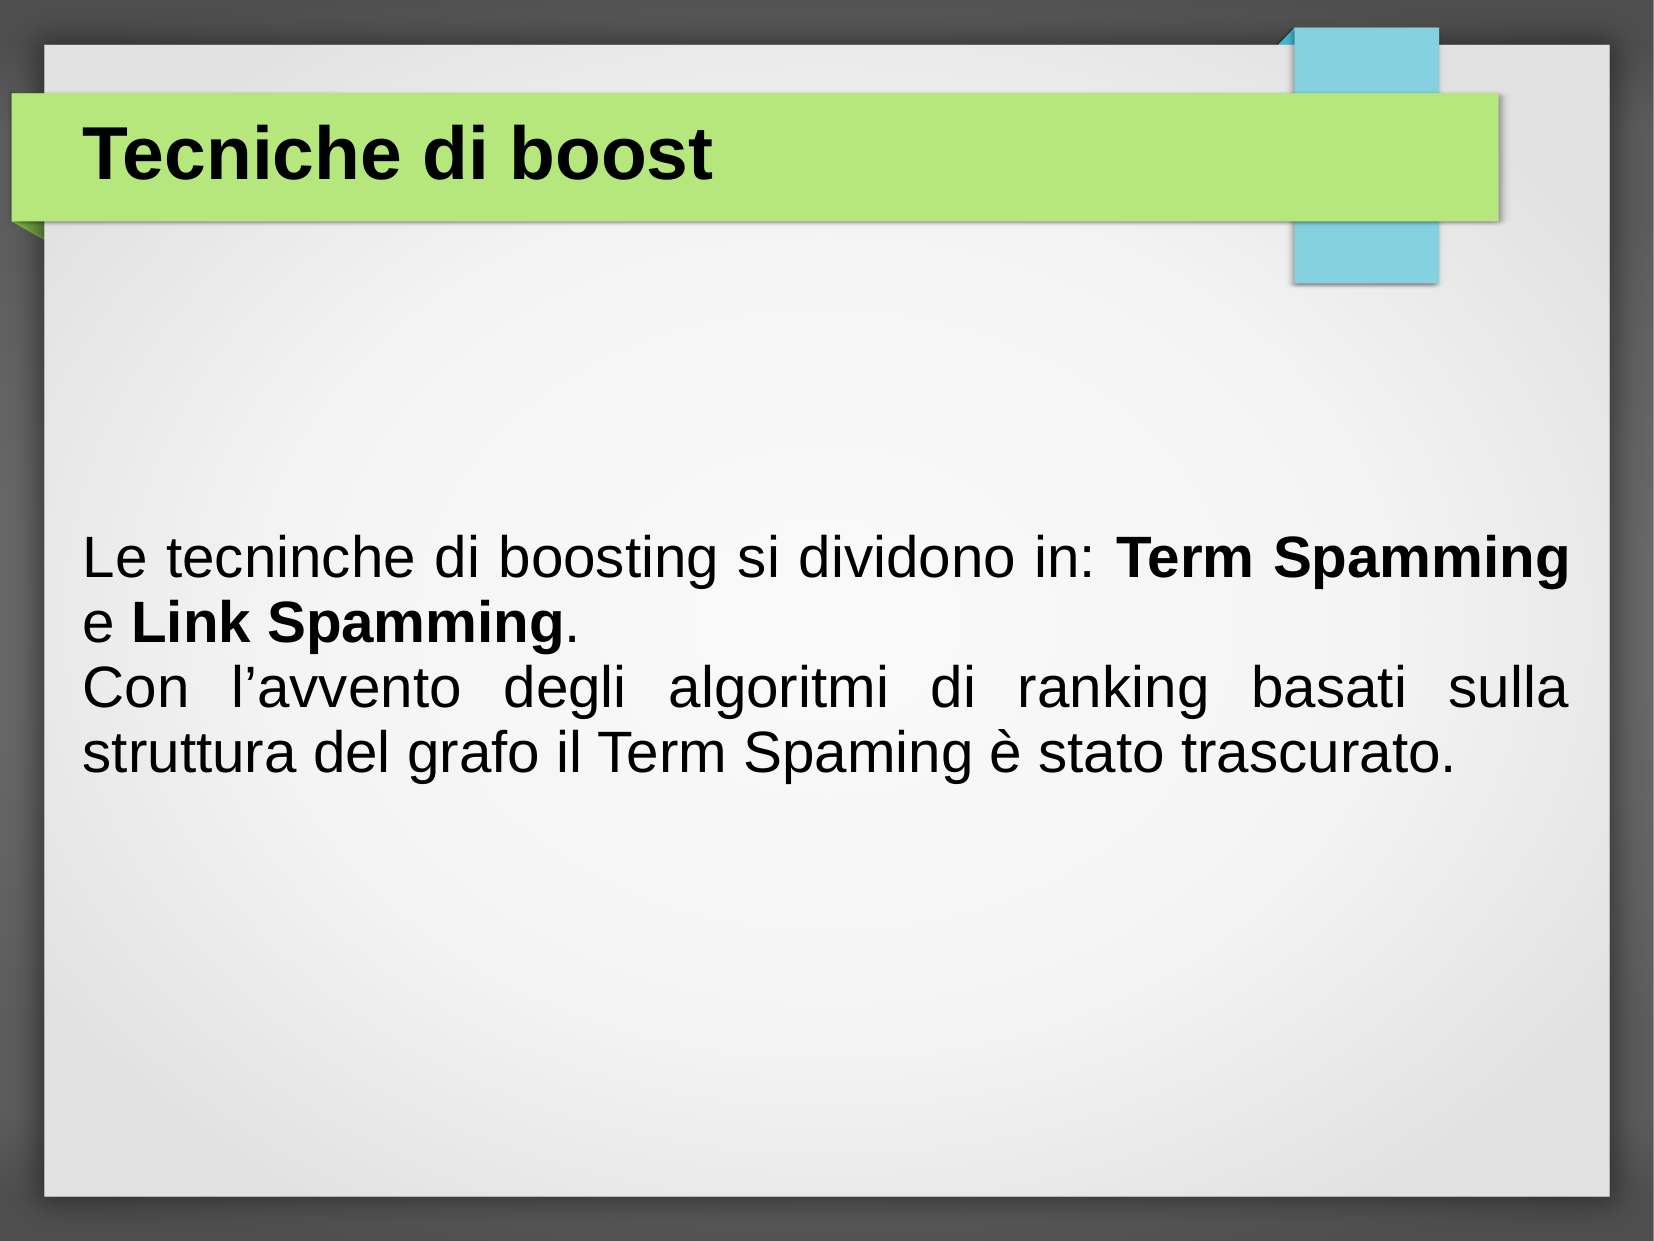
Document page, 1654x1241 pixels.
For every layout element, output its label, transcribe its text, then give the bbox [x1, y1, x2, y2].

title Tecniche di boost [82, 94, 1264, 213]
subtitle Le tecninche di boosting si dividono in: Term Spamming e Link Spamming. Con l’avvento degli algoritmi di ranking basati sulla struttura del grafo il Term Spaming è stato trascurato. [82, 295, 1571, 1015]
picture [0, 0, 1654, 1241]
